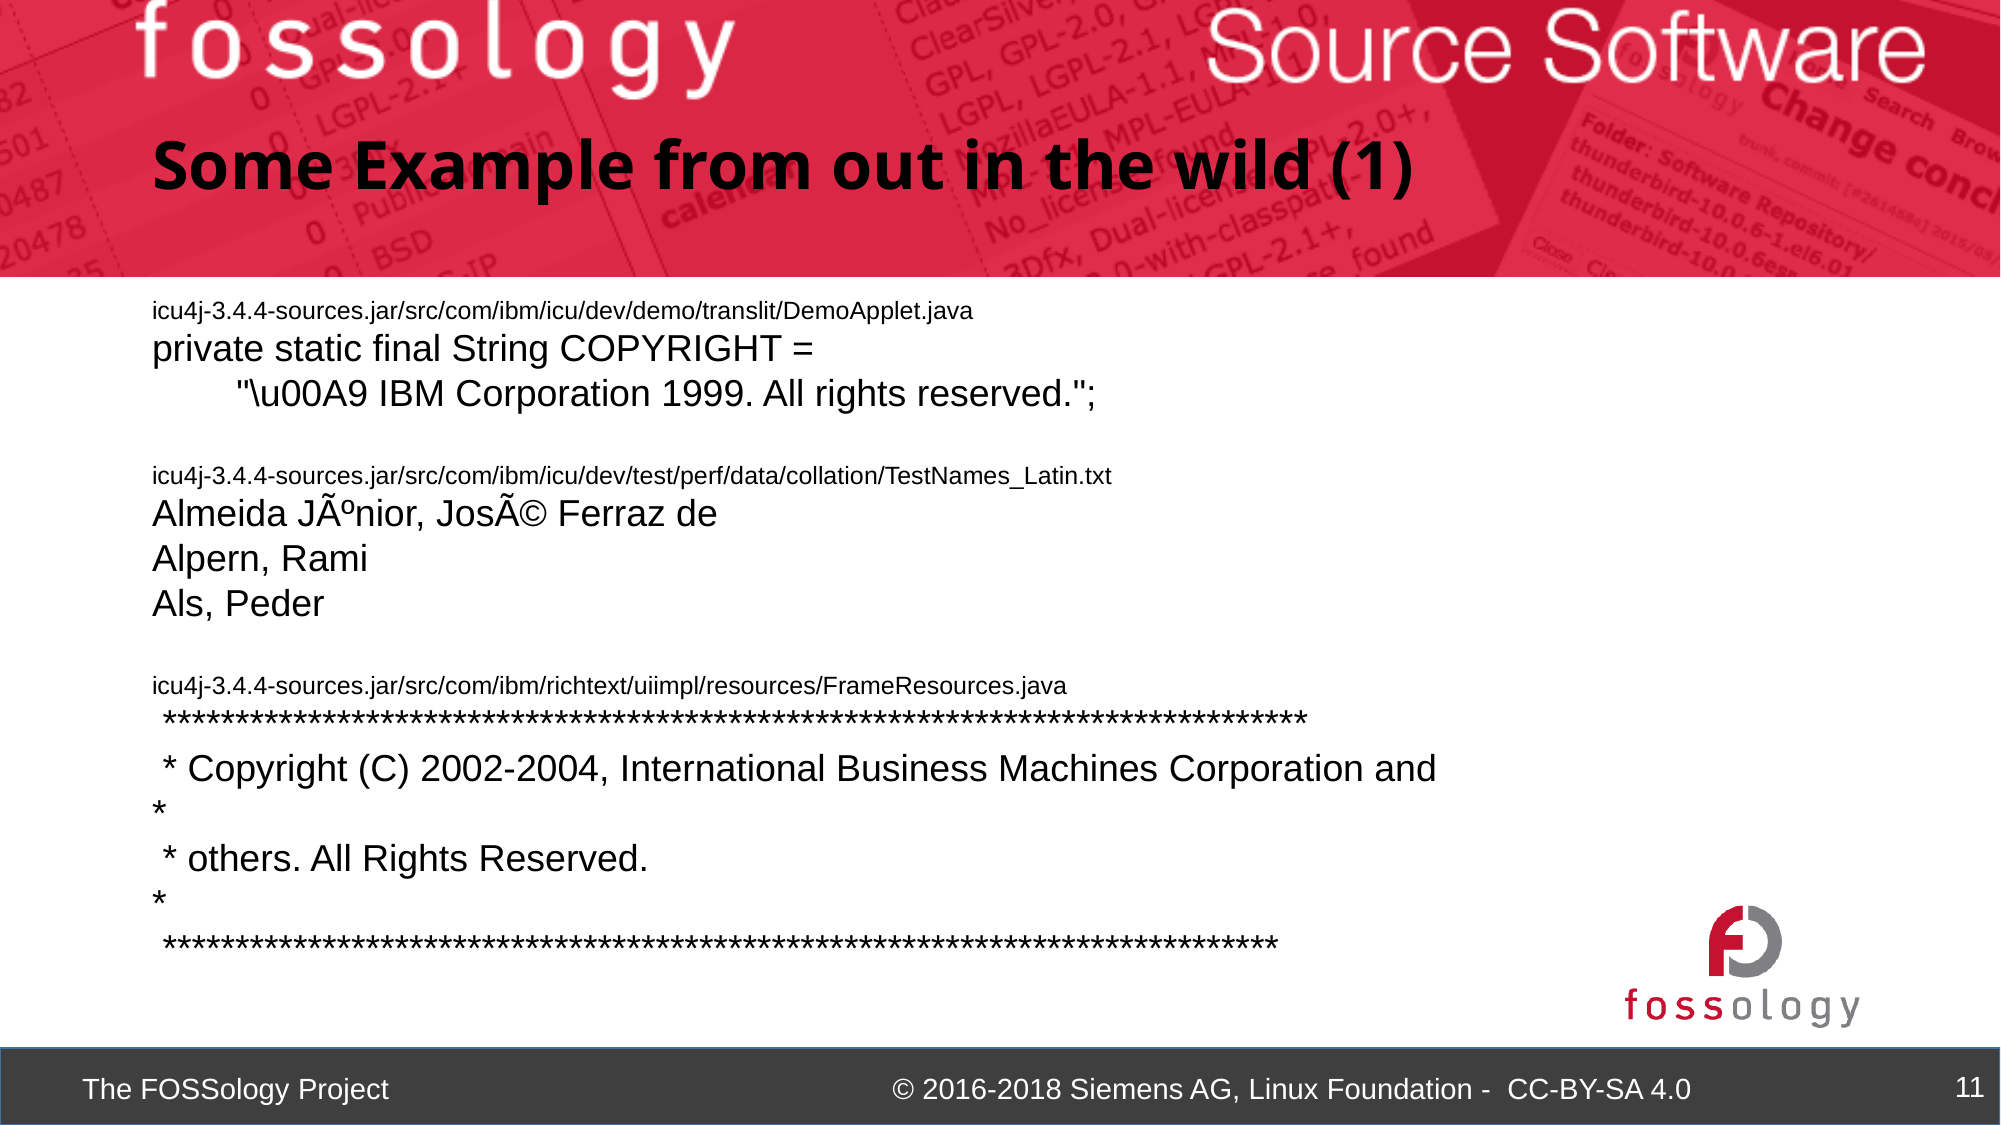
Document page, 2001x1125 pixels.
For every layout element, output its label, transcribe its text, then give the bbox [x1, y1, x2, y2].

picture [1621, 1001, 1863, 1031]
picture [0, 0, 2001, 277]
text_box icu4j-3.4.4-sources.jar/src/com/ibm/icu/dev/demo/translit/DemoApplet.java private static final String COPYRIGHT = "\u00A9 IBM Corporation 1999. All rights reserved."; icu4j-3.4.4-sources.jar/src/com/ibm/icu/dev/test/perf/data/collation/TestNames_Latin.txt Almeida JÃºnior, JosÃ© Ferraz de Alpern, Rami Als, Peder icu4j-3.4.4-sources.jar/src/com/ibm/richtext/uiimpl/resources/FrameResources.java ******************************************************************************* * Copyright (C) 2002-2004, International Business Machines Corporation and * * others. All Rights Reserved. * ***************************************************************************** [137, 287, 1863, 1001]
text_box Some Example from out in the wild (1) [137, 59, 1863, 278]
